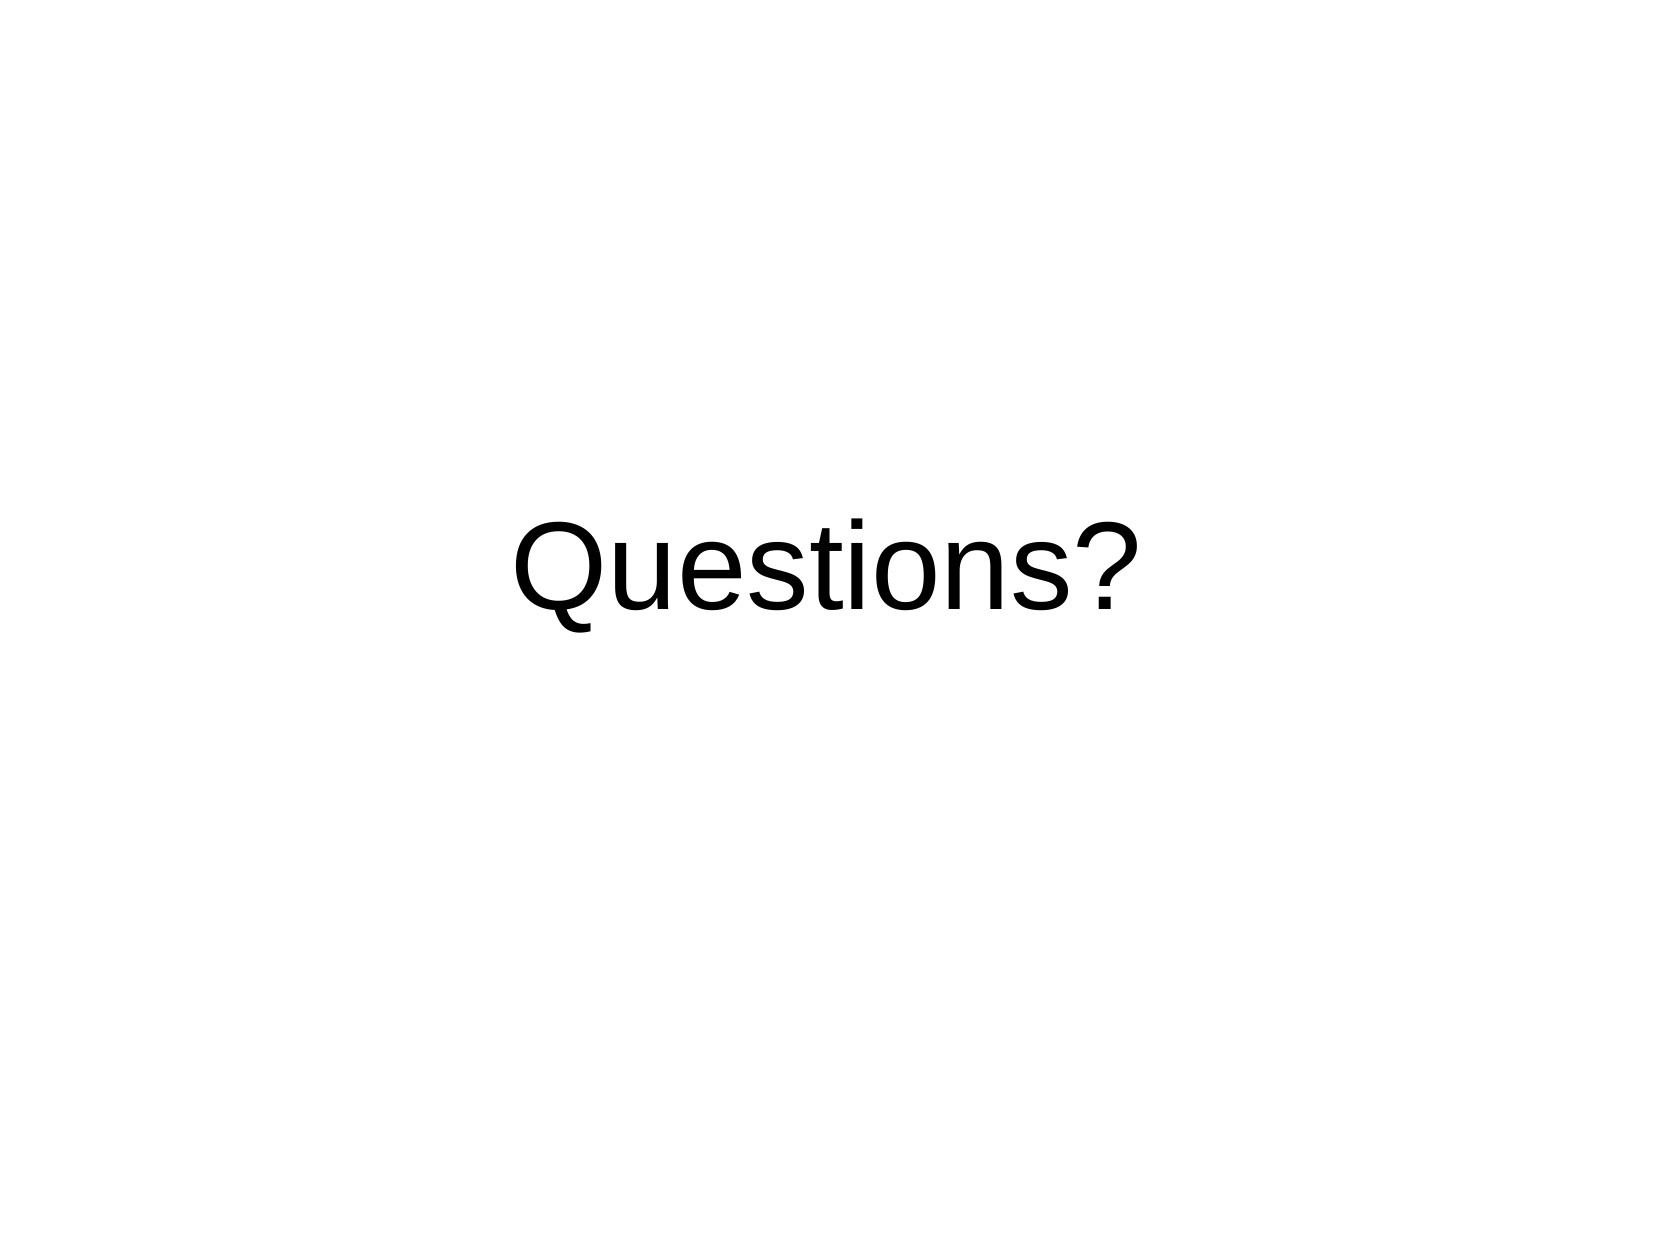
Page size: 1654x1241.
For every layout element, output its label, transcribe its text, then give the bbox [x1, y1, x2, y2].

title Questions? [206, 203, 1447, 635]
